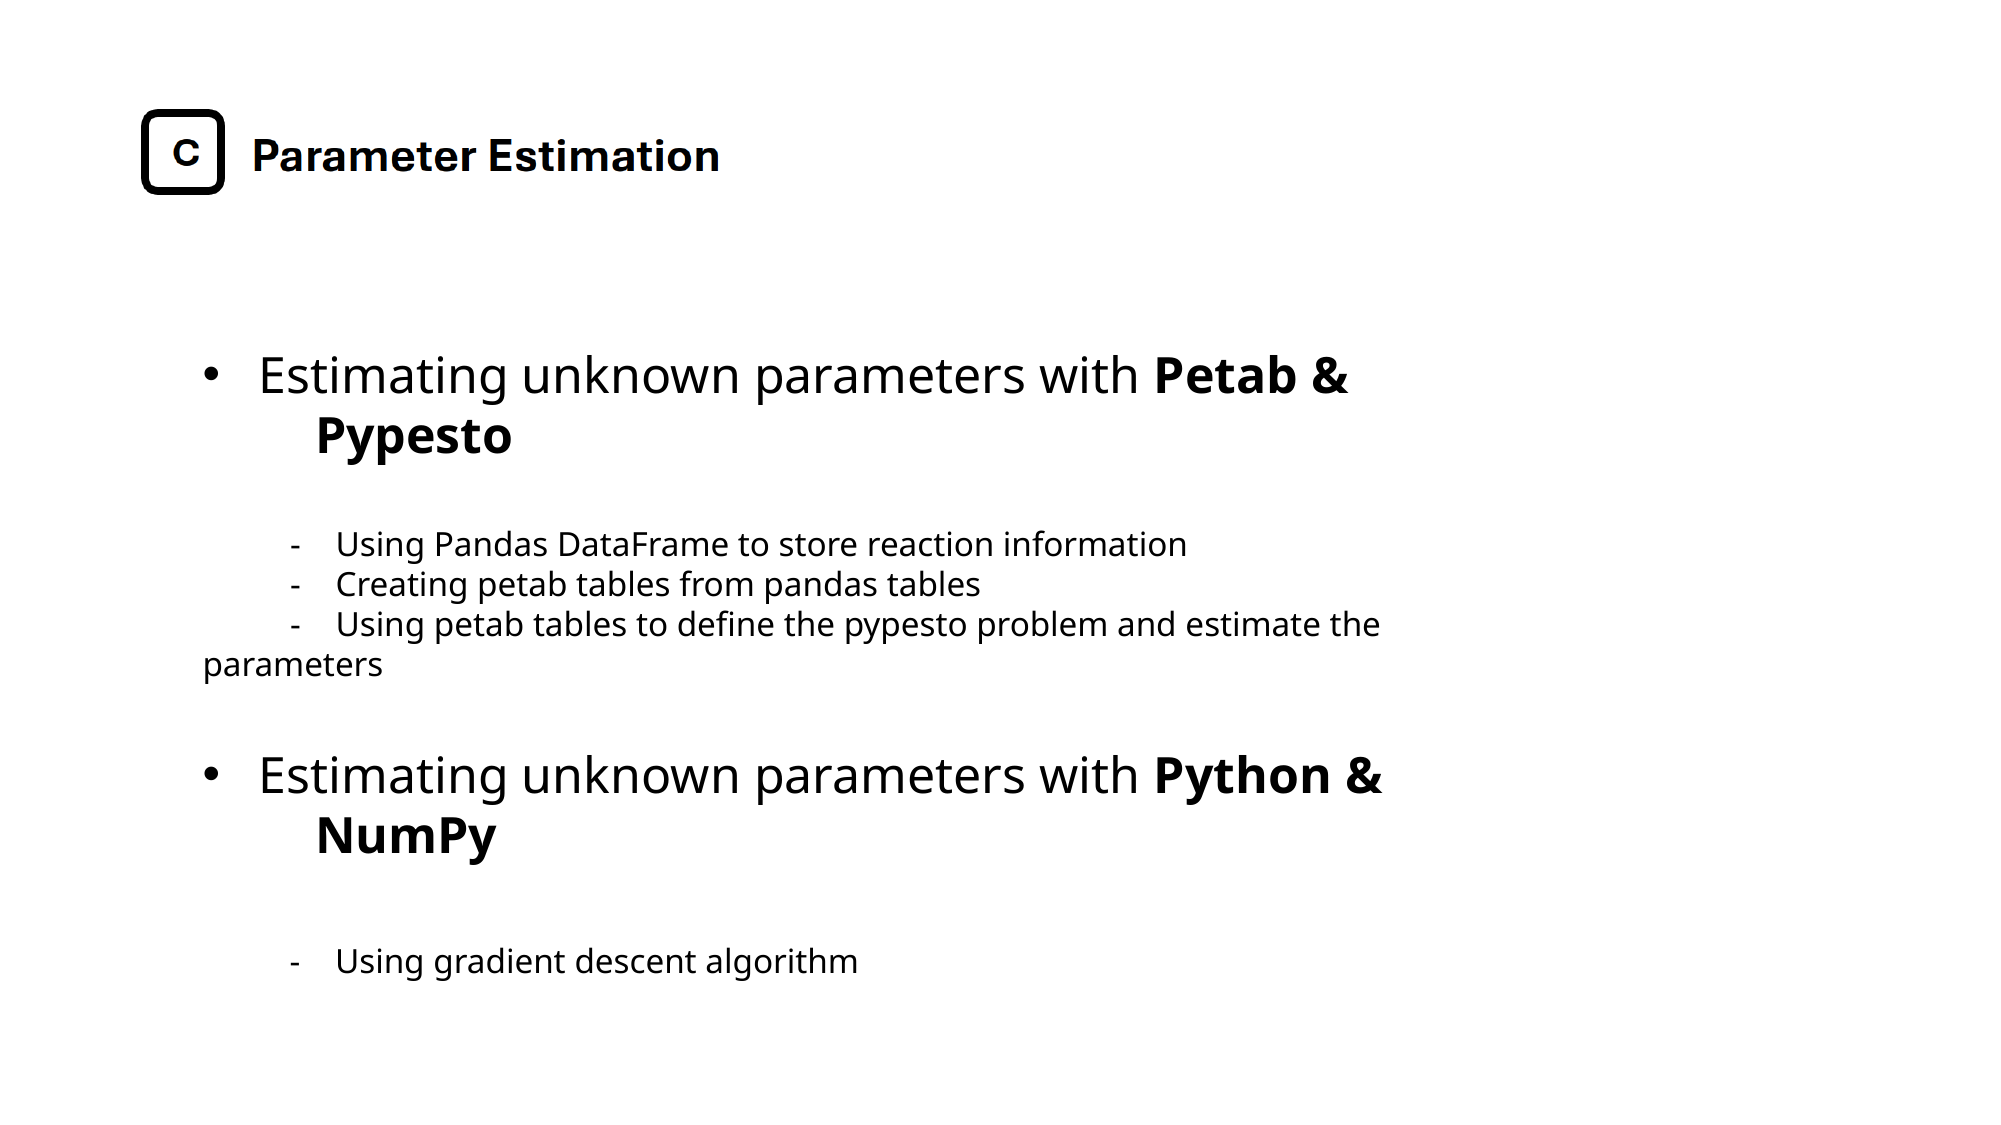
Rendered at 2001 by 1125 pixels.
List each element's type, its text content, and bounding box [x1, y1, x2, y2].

text_box Estimating unknown parameters with Petab & Pypesto - Using Pandas DataFrame to store reaction information - Creating petab tables from pandas tables - Using petab tables to define the pypesto problem and estimate the parameters Estimating unknown parameters with Python & NumPy - Using gradient descent algorithm [187, 300, 1579, 897]
picture [125, 92, 733, 223]
